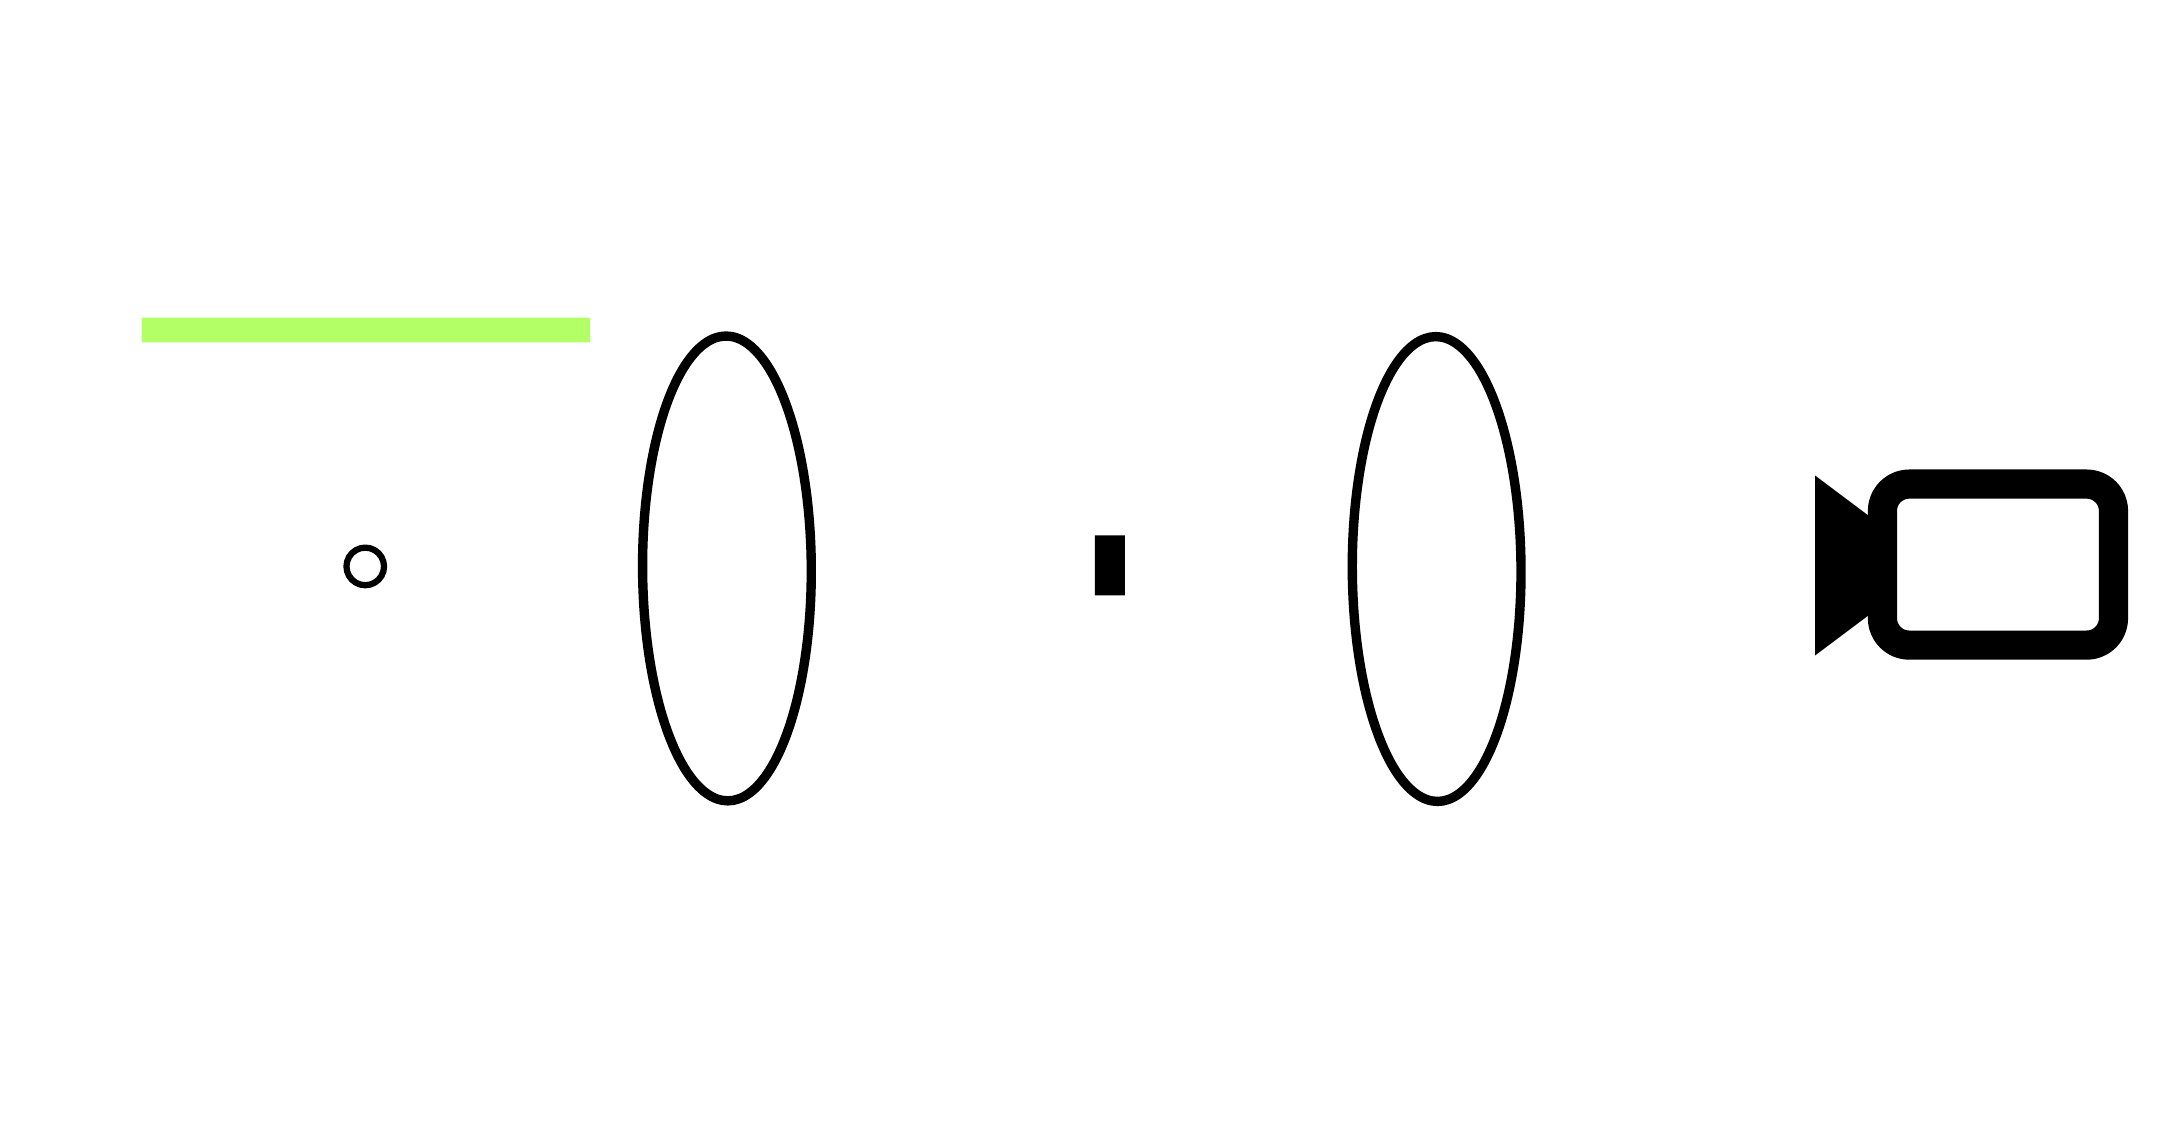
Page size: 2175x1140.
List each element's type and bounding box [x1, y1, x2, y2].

text_box [1815, 475, 1876, 656]
text_box [1352, 336, 1522, 802]
text_box [1094, 535, 1125, 596]
text_box [1882, 484, 2114, 646]
text_box [642, 336, 812, 801]
